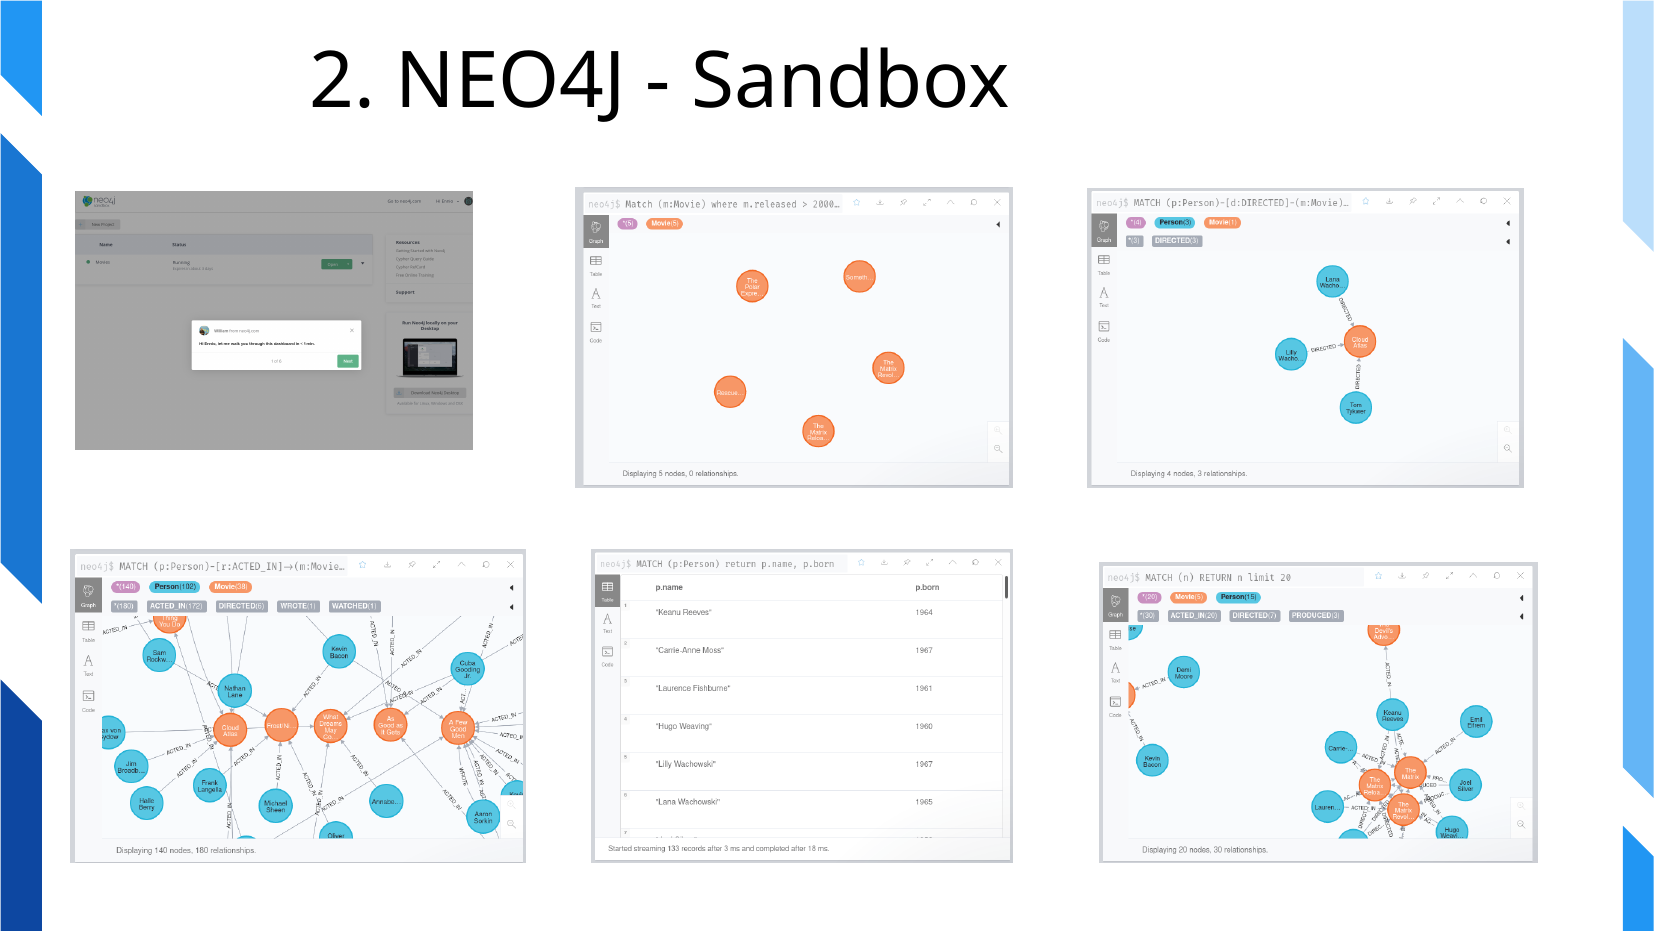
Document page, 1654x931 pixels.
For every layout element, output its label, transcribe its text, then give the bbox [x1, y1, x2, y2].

picture [575, 187, 1013, 488]
title 2. NEO4J - Sandbox [82, 0, 1238, 169]
picture [75, 191, 473, 451]
picture [1087, 188, 1524, 488]
picture [70, 549, 526, 863]
picture [1099, 562, 1538, 863]
picture [591, 549, 1013, 863]
